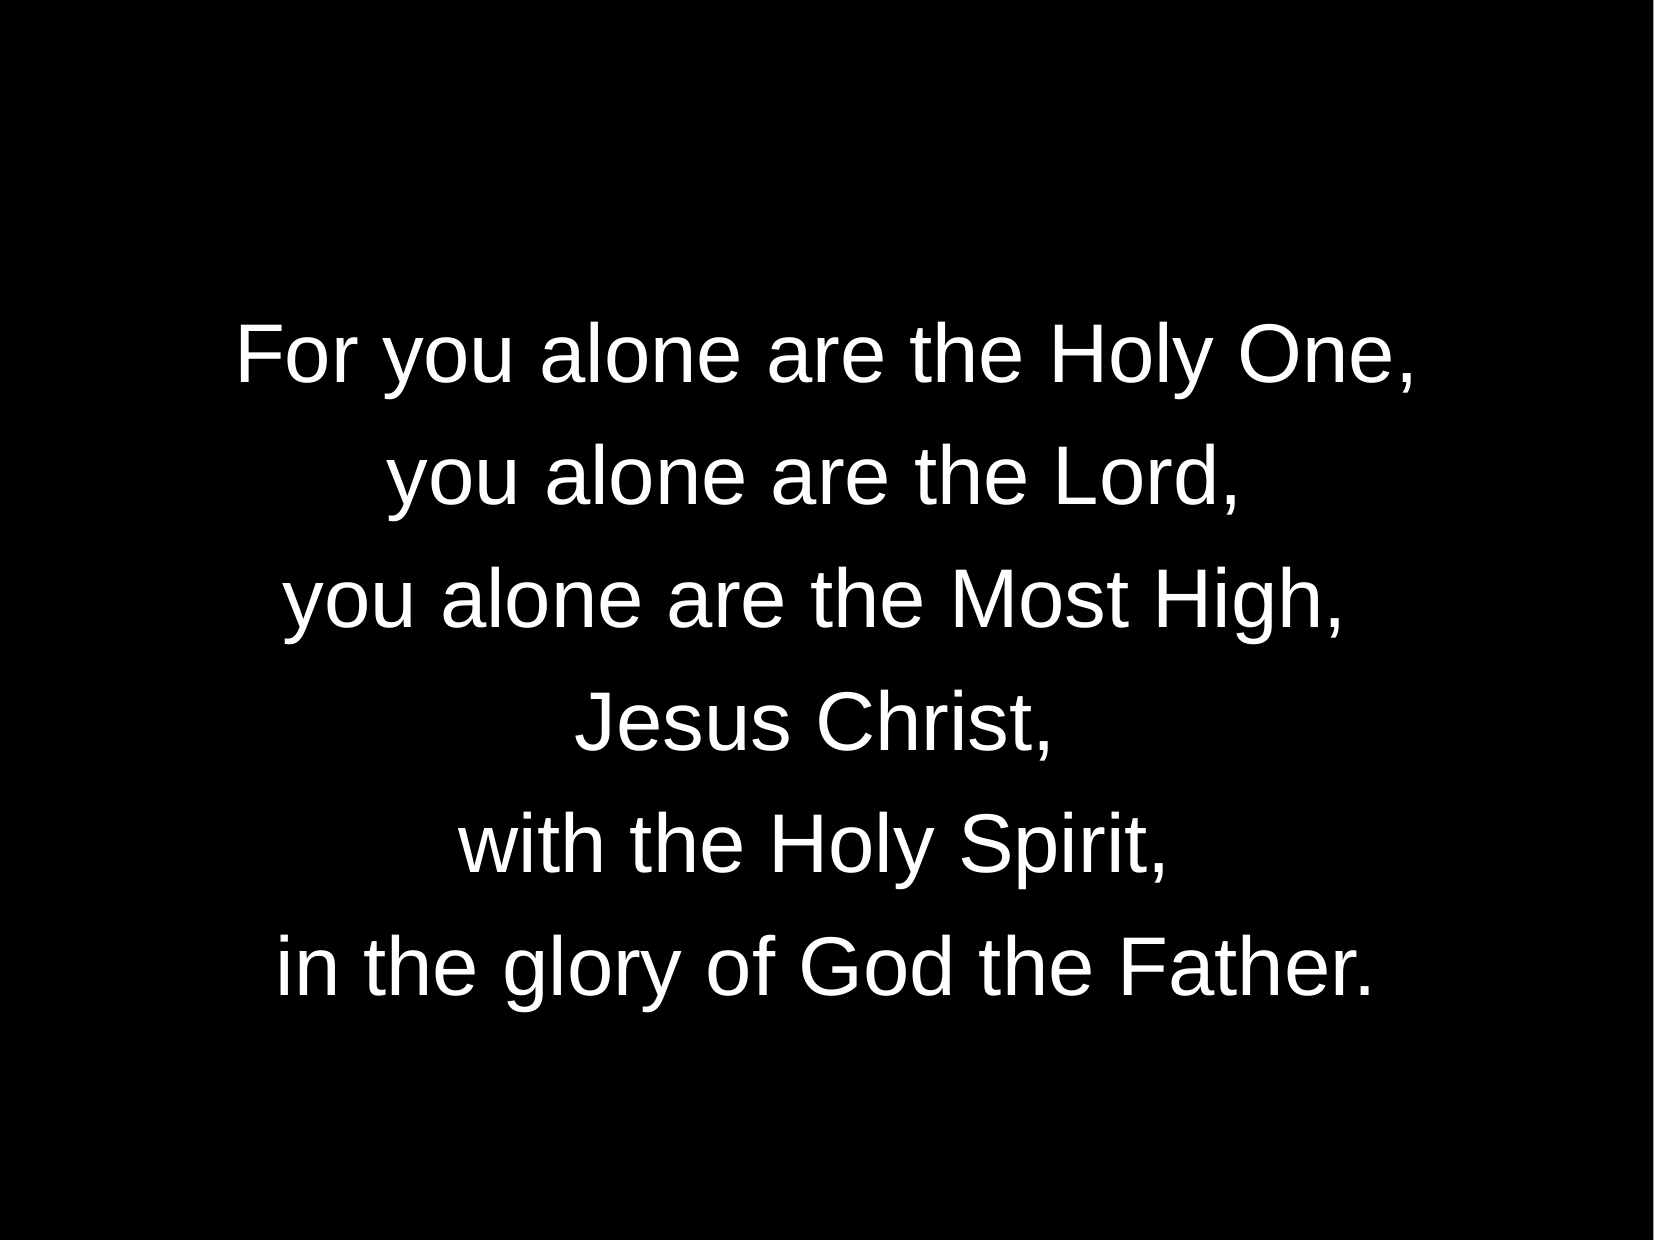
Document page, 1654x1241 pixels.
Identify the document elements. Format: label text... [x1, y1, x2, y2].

list For you alone are the Holy One, you alone are the Lord, you alone are the Most High, Jesus Christ, with the Holy Spirit, in the glory of God the Father. [0, 307, 1654, 1027]
